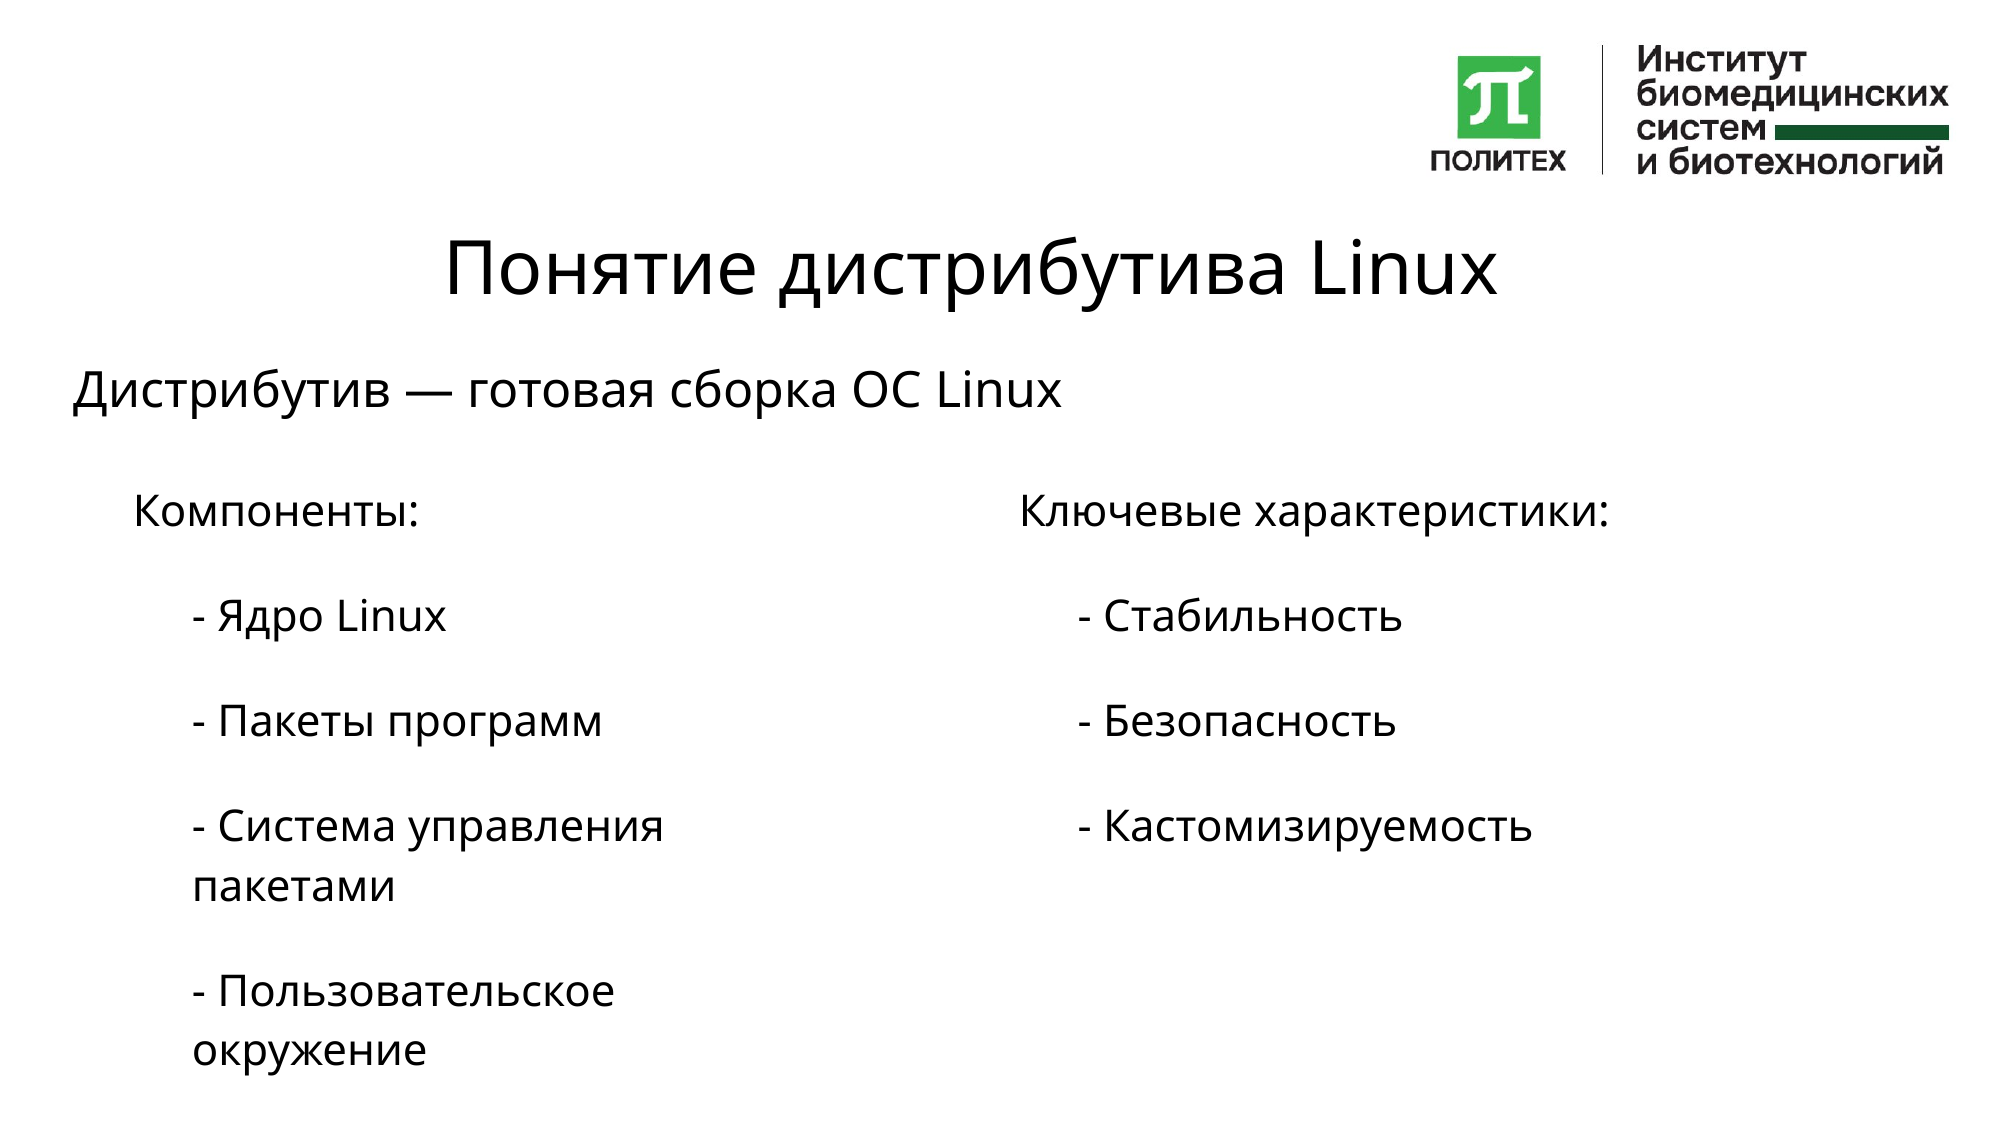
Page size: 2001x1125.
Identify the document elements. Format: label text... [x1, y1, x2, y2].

text_box Ключевые характеристики: - Стабильность - Безопасность - Кастомизируемость [1003, 472, 1920, 975]
text_box Компоненты: - Ядро Linux - Пакеты программ - Система управления пакетами - Пользовательское окружение [118, 472, 798, 1025]
text_box Дистрибутив — готовая сборка ОС Linux [59, 346, 1329, 473]
picture [1390, 23, 1979, 207]
title Понятие дистрибутива Linux [206, 177, 1737, 355]
